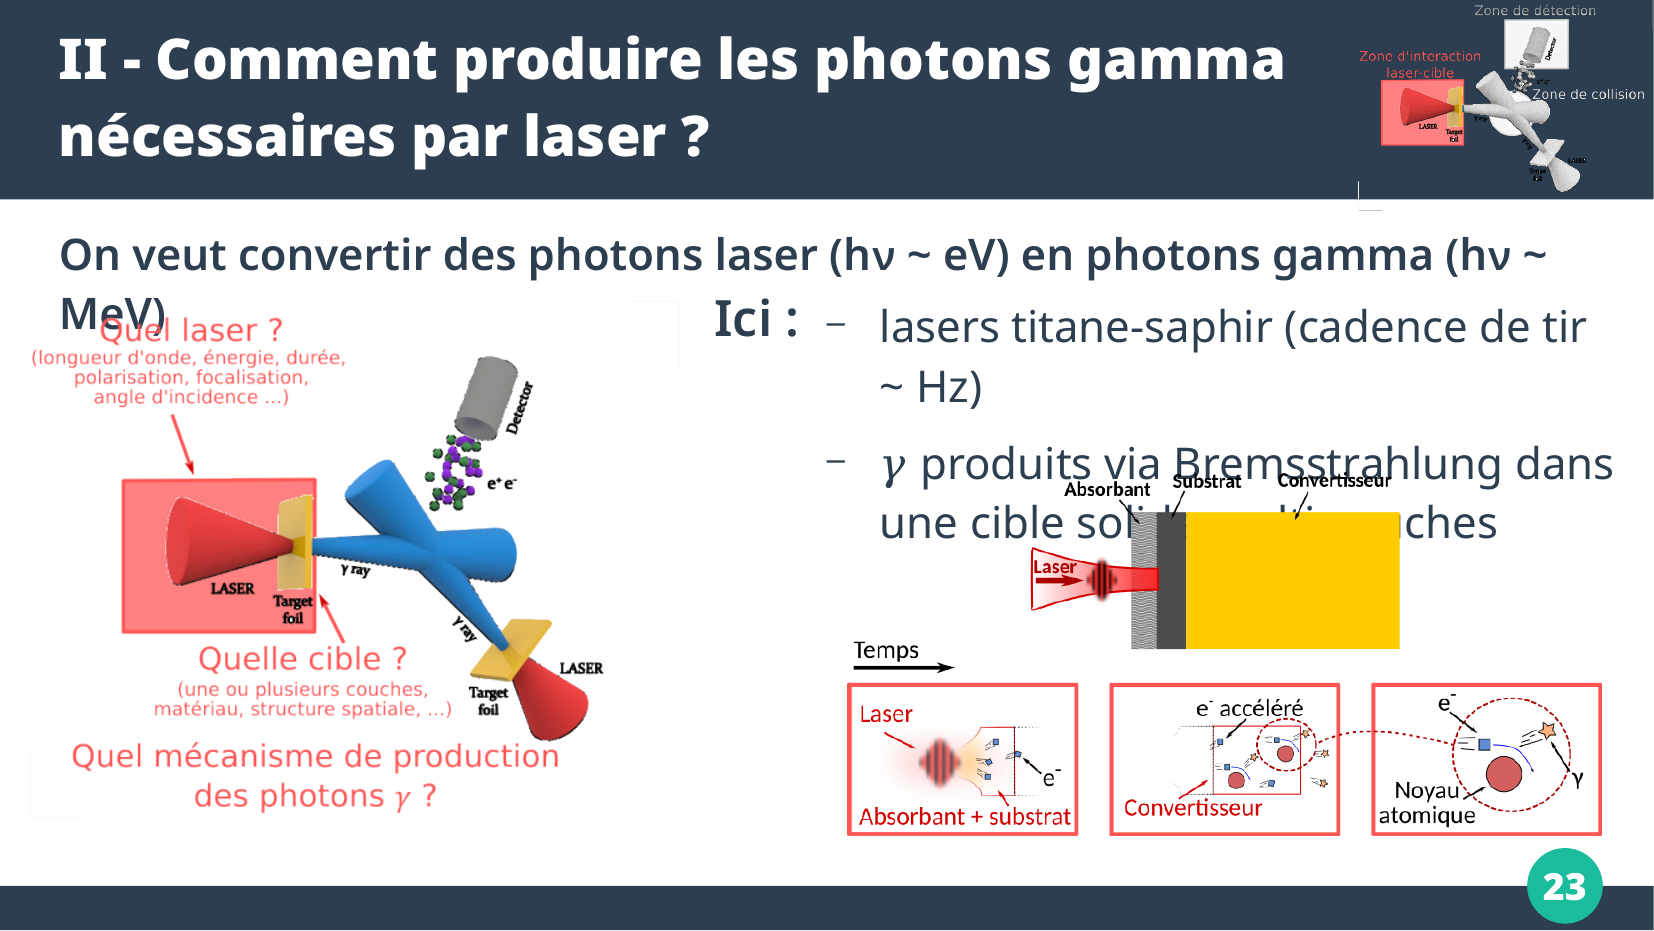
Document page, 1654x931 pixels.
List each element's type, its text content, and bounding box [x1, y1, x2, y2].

list lasers titane-saphir (cadence de tir ~ Hz) 𝛾 produits via Bremsstrahlung dans une cible solide multi-couches [738, 236, 1625, 739]
picture [1358, 0, 1653, 211]
list On veut convertir des photons laser (hν ~ eV) en photons gamma (hν ~ MeV) [59, 223, 1595, 343]
list Ici : [714, 282, 916, 402]
picture [847, 472, 1602, 836]
title II - Comment produire les photons gamma nécessaires par laser ? [59, 37, 1358, 155]
picture [29, 301, 680, 817]
